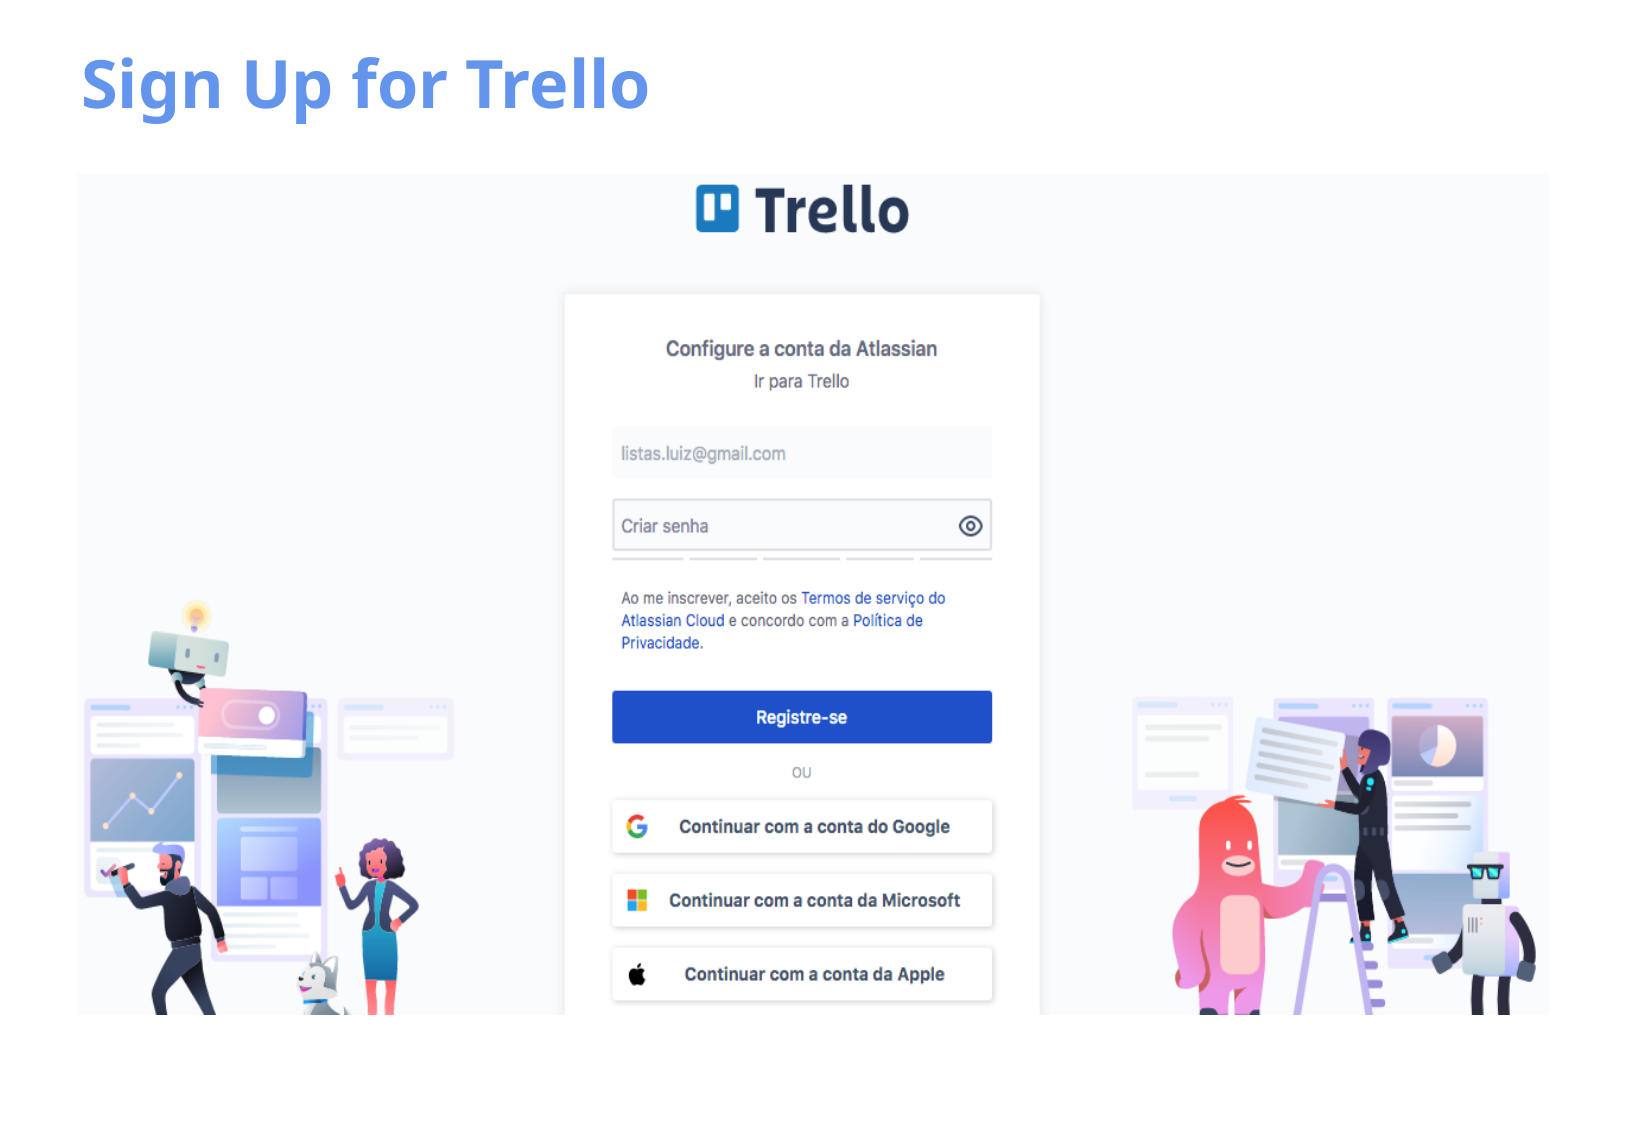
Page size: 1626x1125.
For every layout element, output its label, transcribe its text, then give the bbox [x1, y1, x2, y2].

picture [77, 173, 1549, 1015]
title Sign Up for Trello [81, 41, 1544, 122]
